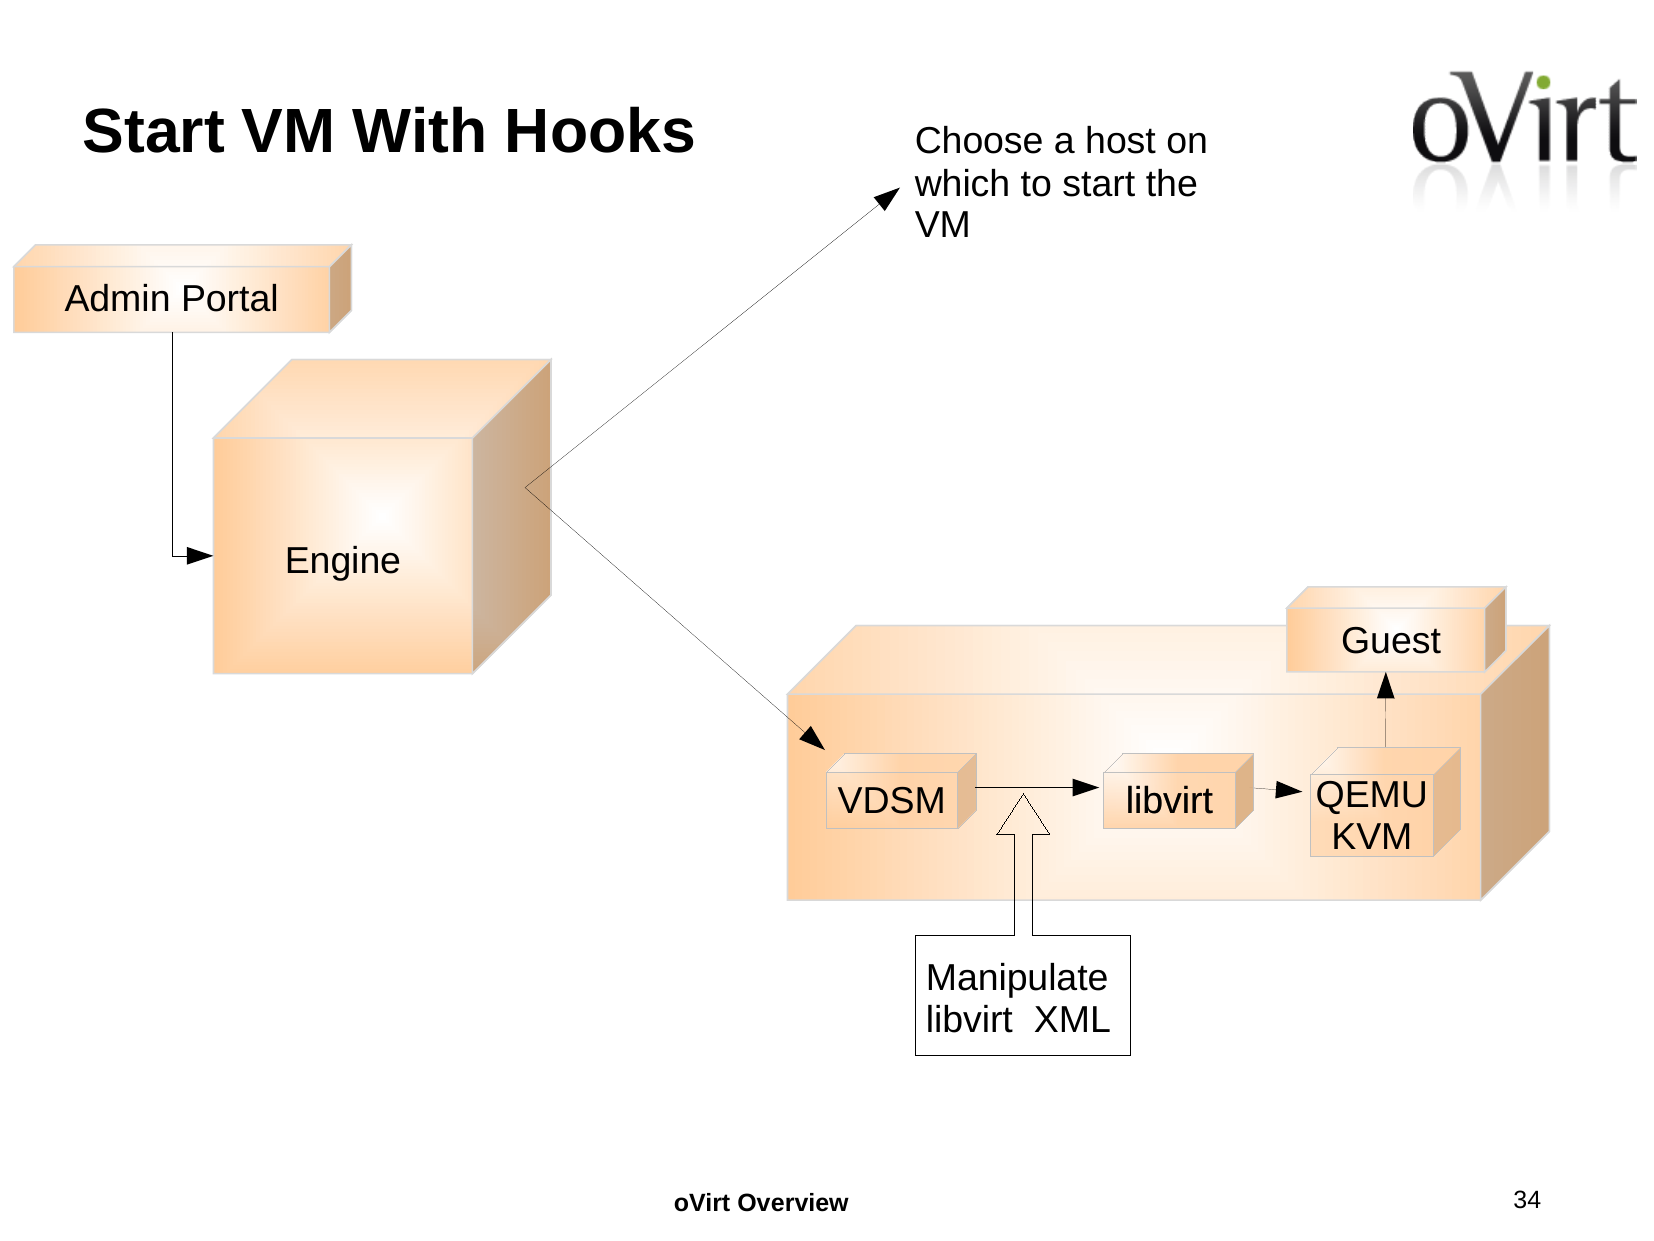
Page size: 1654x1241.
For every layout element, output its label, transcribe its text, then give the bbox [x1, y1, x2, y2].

text_box Admin Portal [13, 267, 329, 333]
title Start VM With Hooks [82, 37, 1571, 226]
text_box libvirt [1103, 773, 1235, 829]
text_box VDSM [826, 773, 957, 829]
picture [1571, 63, 1637, 212]
title Start VM With Hooks [854, 190, 900, 226]
text_box Guest [1286, 609, 1484, 672]
text_box Choose a host on which to start the VM [900, 112, 1238, 254]
text_box Engine [213, 439, 472, 674]
text_box Manipulate libvirt XML [916, 949, 1130, 1049]
text_box QEMU KVM [1310, 775, 1433, 857]
text_box [787, 625, 1550, 901]
